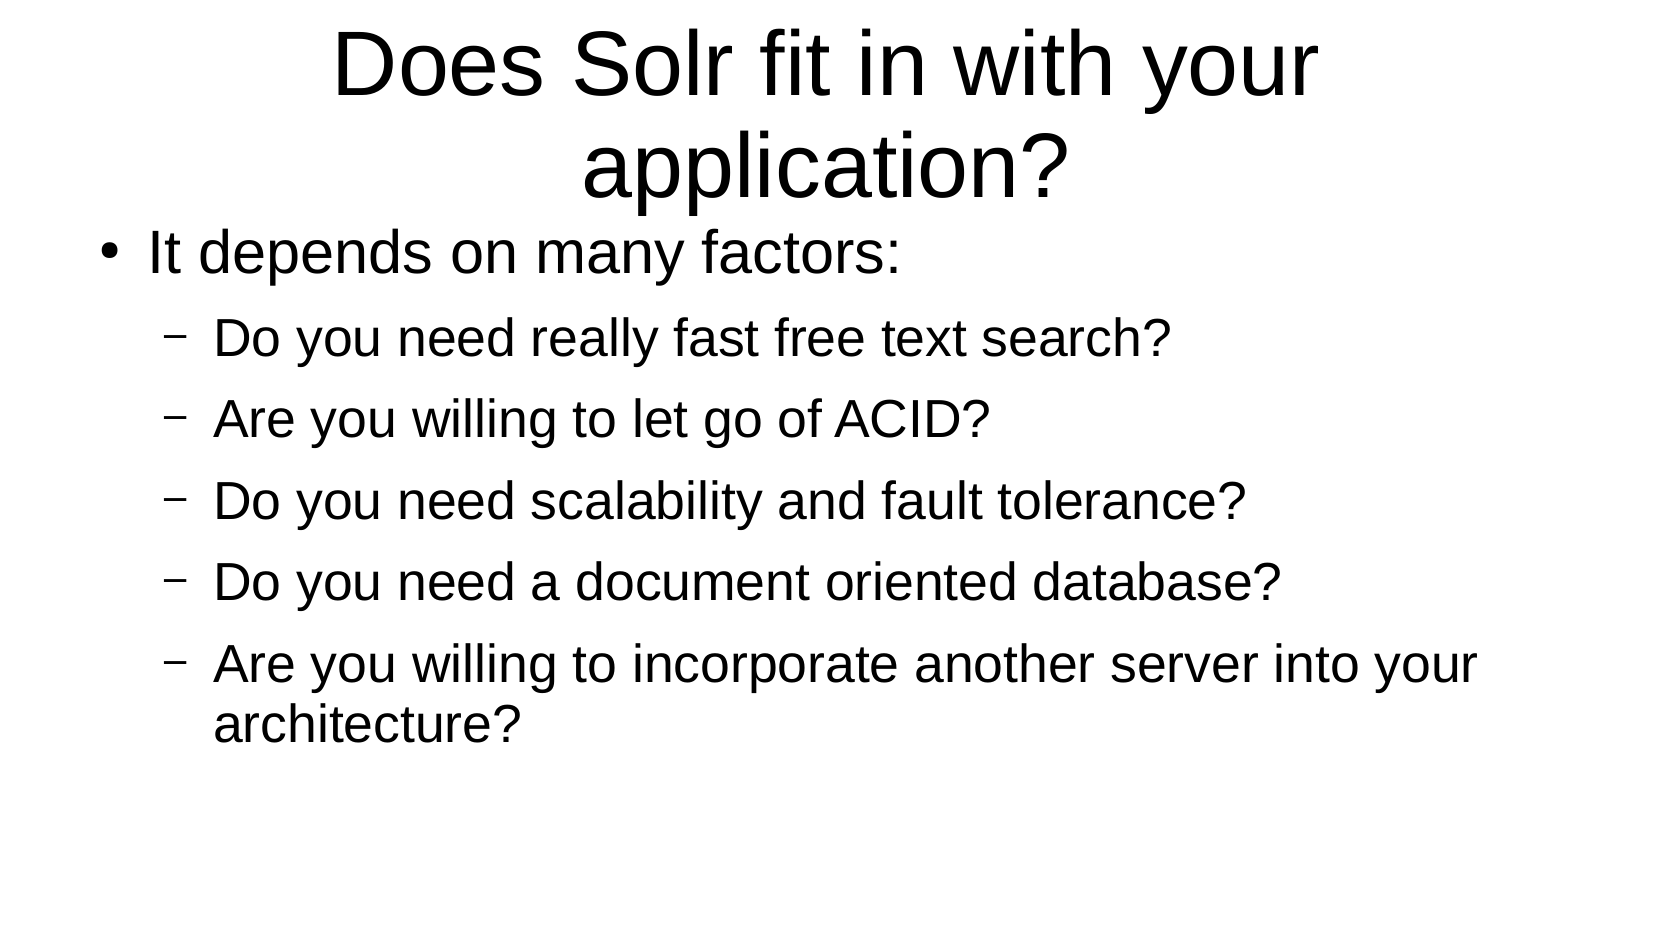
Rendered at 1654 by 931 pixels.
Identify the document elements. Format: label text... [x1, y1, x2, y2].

title Does Solr fit in with your application? [82, 12, 1571, 217]
list It depends on many factors: Do you need really fast free text search? Are you willing to let go of ACID? Do you need scalability and fault tolerance? Do you need a document oriented database? Are you willing to incorporate another server into your architecture? [82, 217, 1571, 758]
